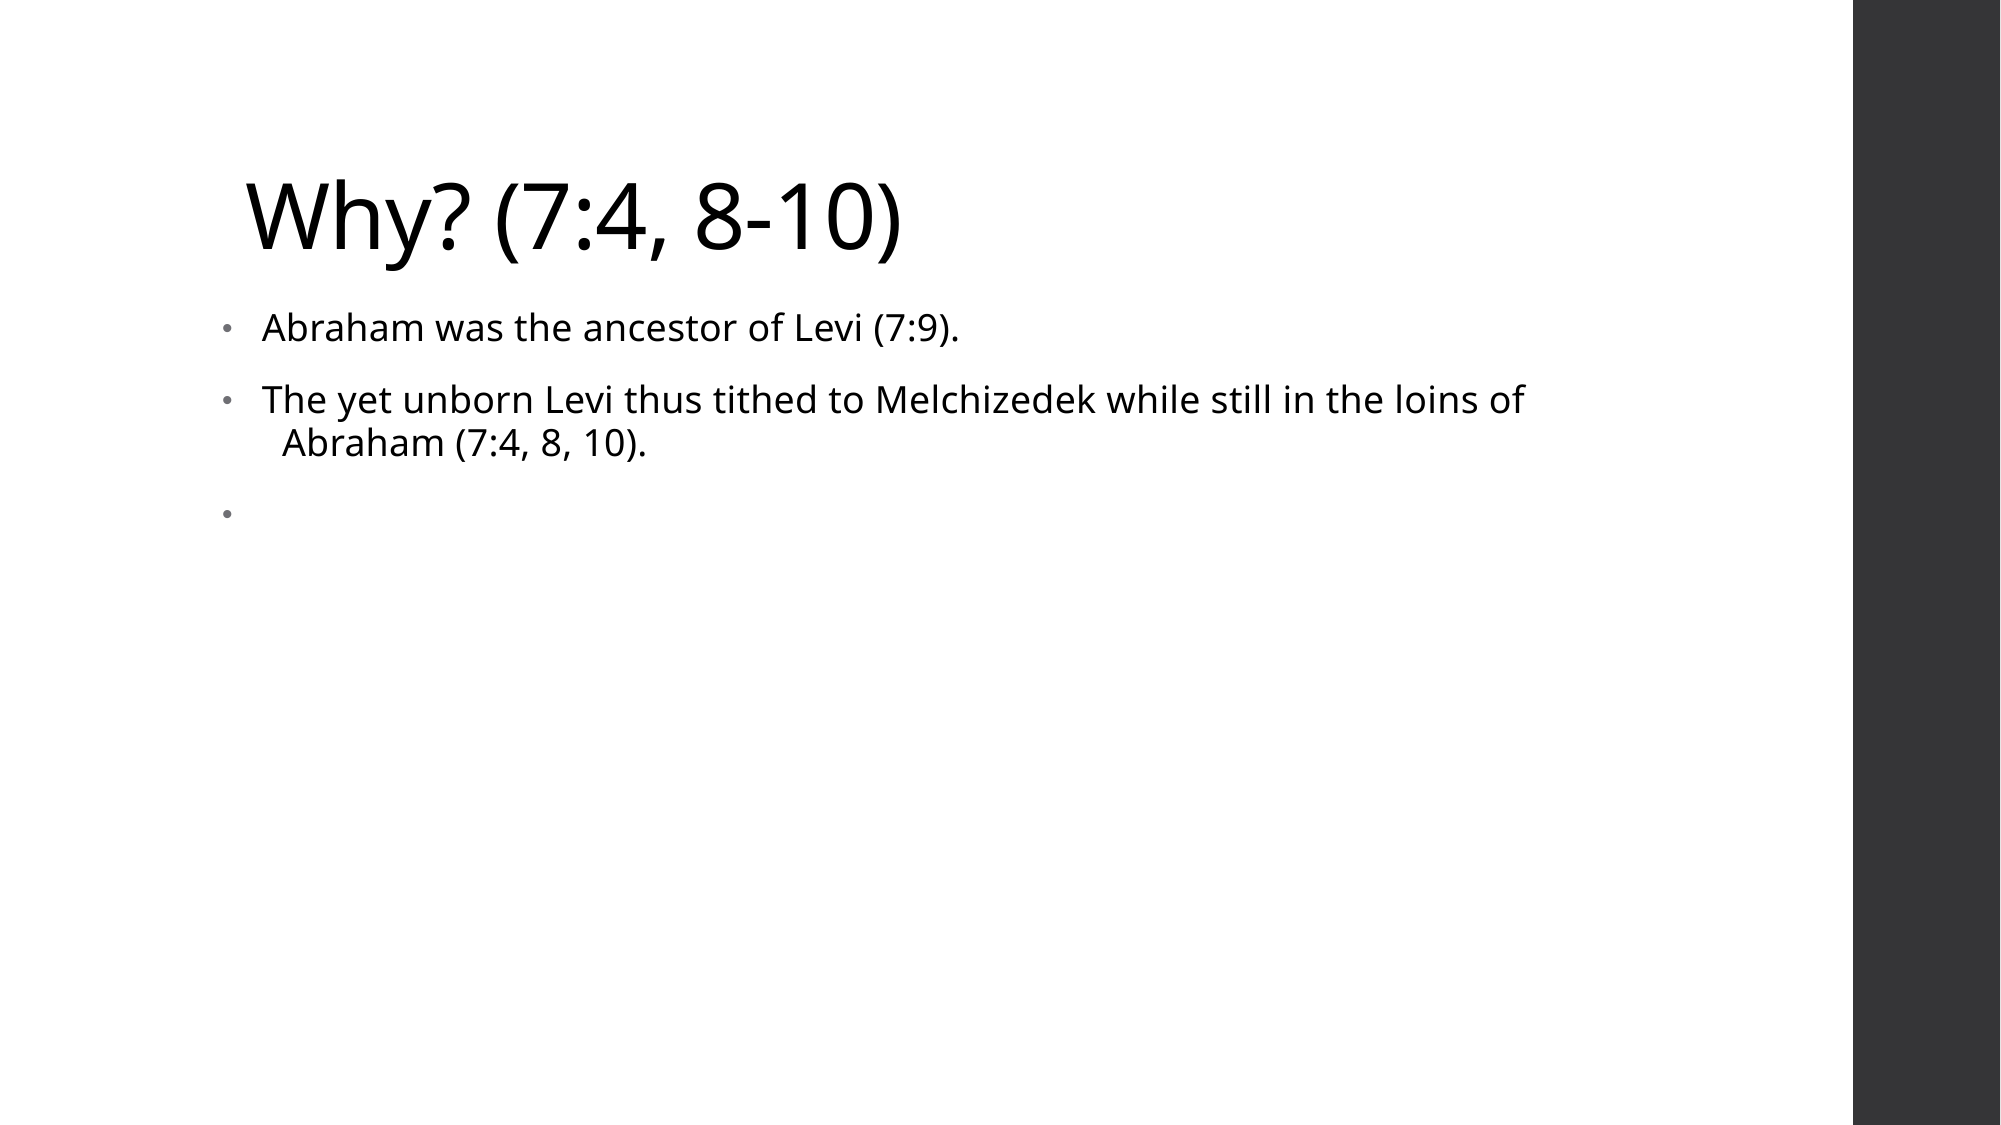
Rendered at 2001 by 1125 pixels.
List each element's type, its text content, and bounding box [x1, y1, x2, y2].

list Abraham was the ancestor of Levi (7:9). The yet unborn Levi thus tithed to Melchizedek while still in the loins of Abraham (7:4, 8, 10). [206, 299, 1617, 1014]
title Why? (7:4, 8-10) [206, 60, 1797, 278]
